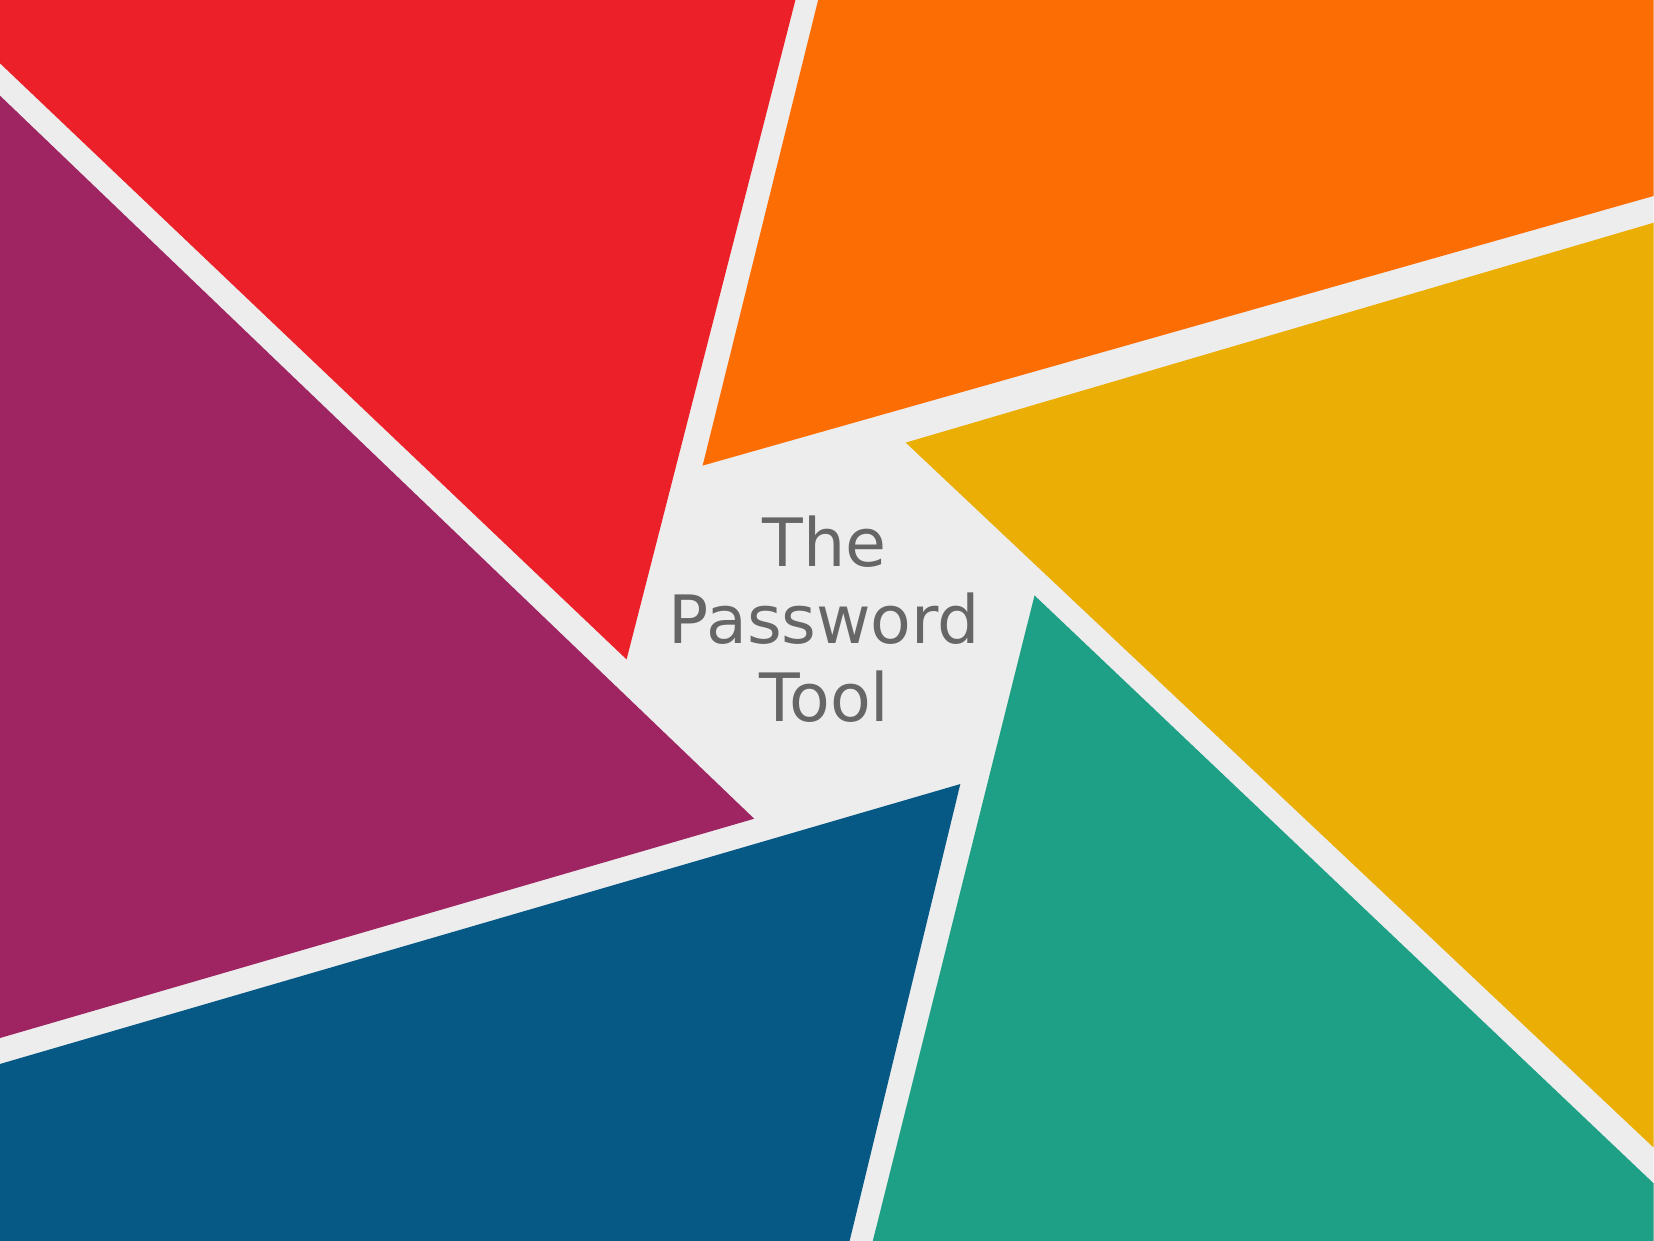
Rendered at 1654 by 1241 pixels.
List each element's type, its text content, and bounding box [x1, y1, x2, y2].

subtitle The Password Tool [614, 418, 1035, 824]
